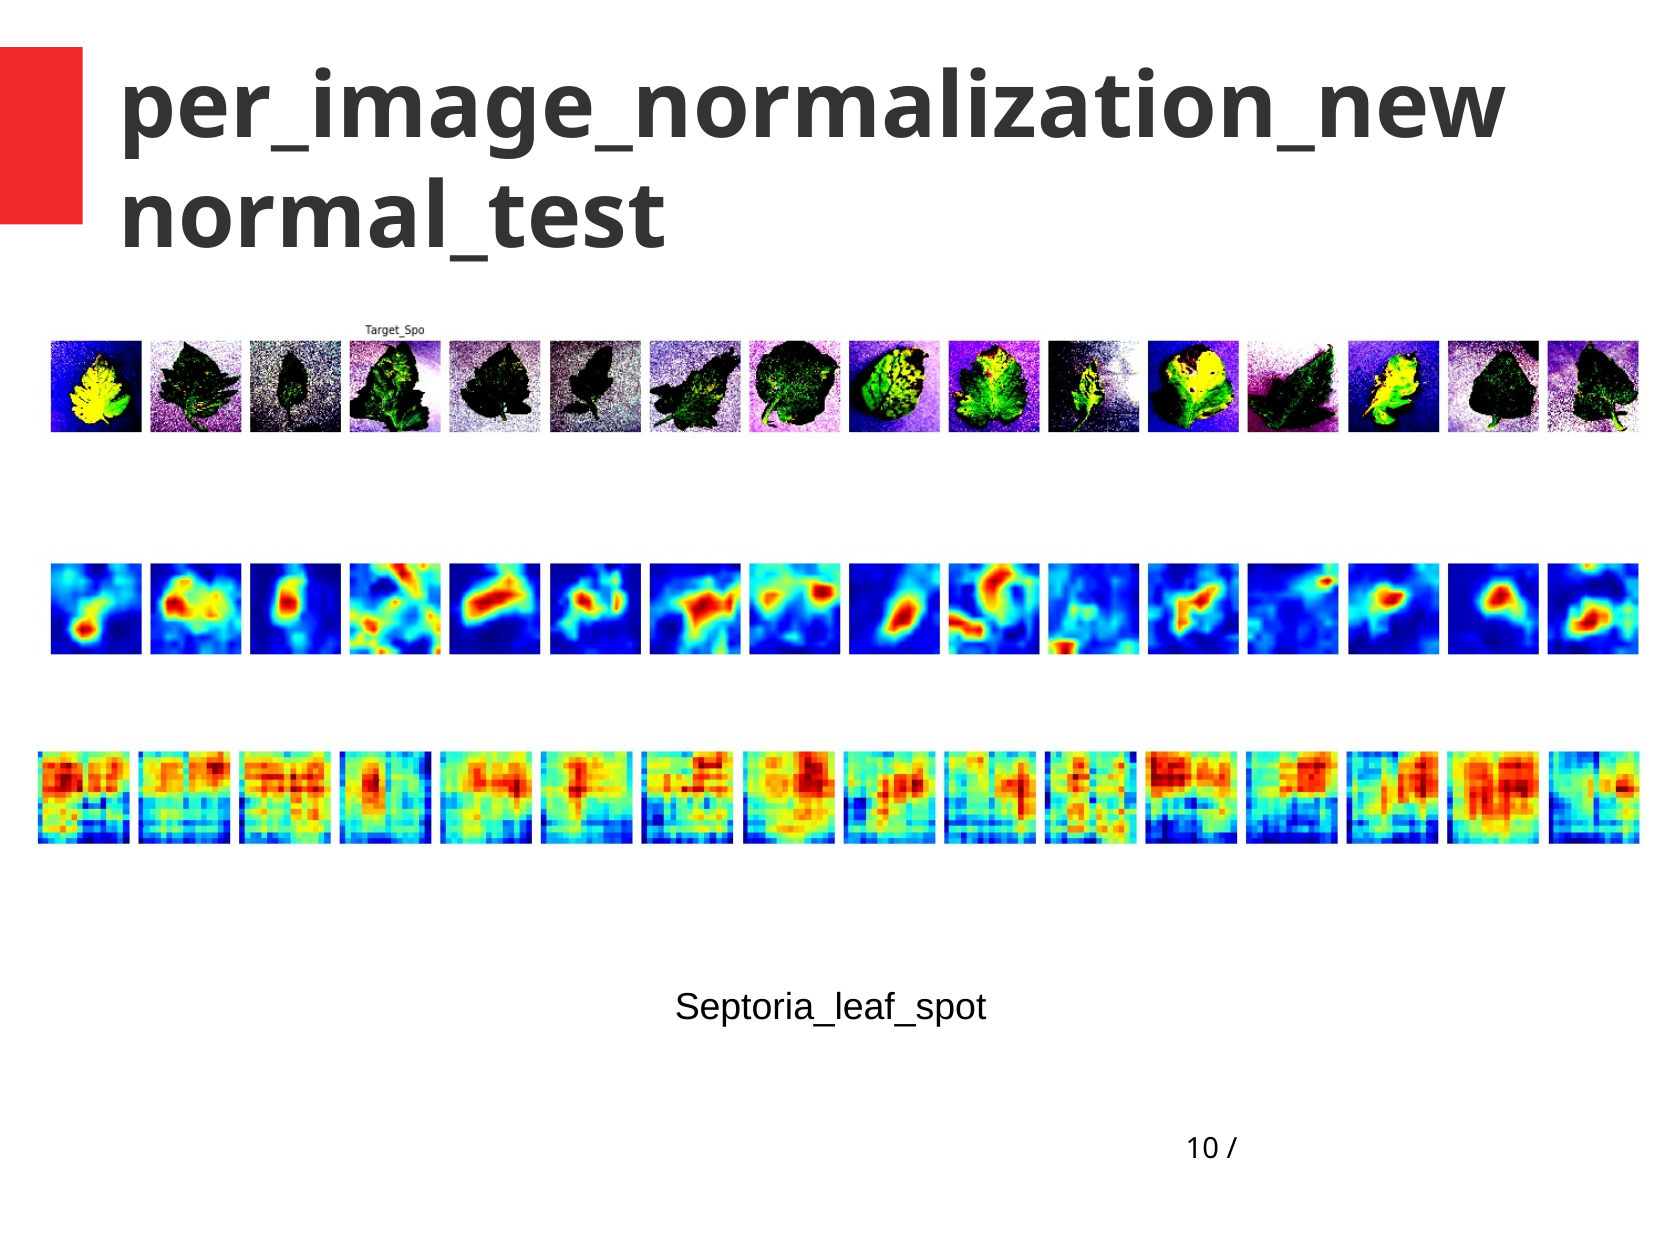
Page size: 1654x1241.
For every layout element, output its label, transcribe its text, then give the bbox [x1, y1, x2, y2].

text_box Septoria_leaf_spot [660, 978, 1002, 1036]
picture [0, 313, 1654, 470]
text_box / [1185, 1129, 1571, 1216]
picture [0, 737, 1654, 882]
title per_image_normalization_new normal_test [118, 45, 1571, 260]
picture [0, 548, 1654, 693]
